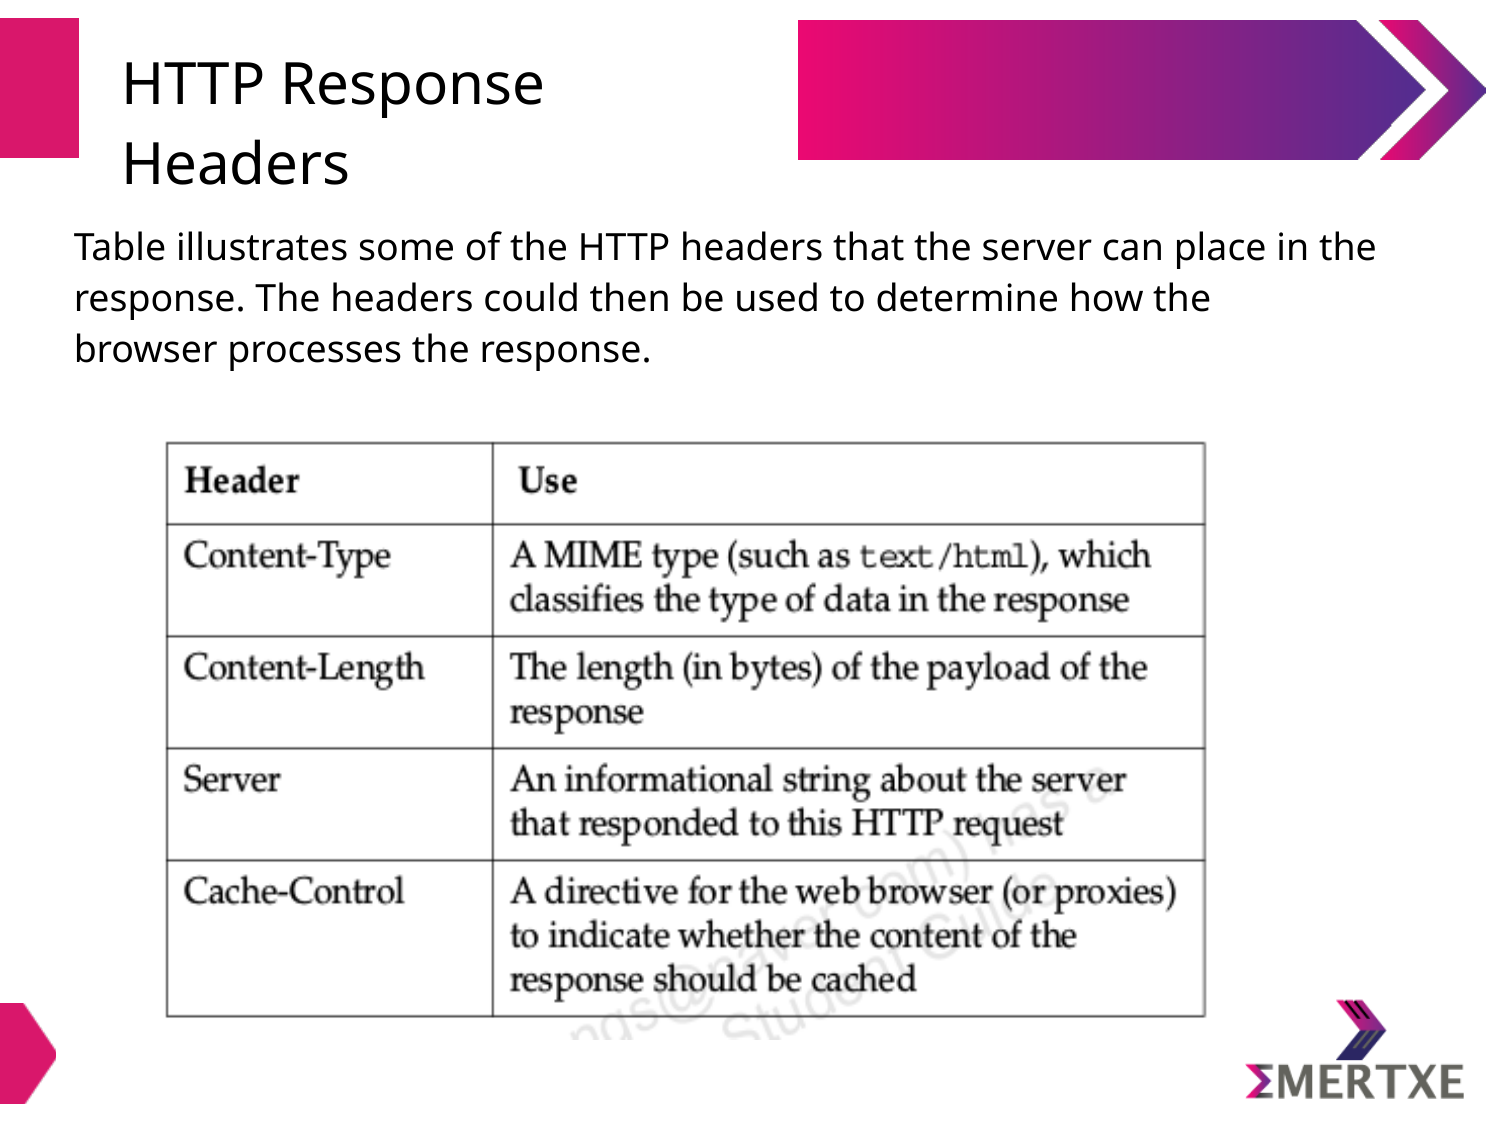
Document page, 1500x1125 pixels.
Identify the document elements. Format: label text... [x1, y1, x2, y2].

text_box Table illustrates some of the HTTP headers that the server can place in the response. The headers could then be used to determine how the browser processes the response. [59, 212, 1441, 360]
text_box HTTP Response Headers [106, 35, 780, 187]
picture [1245, 996, 1465, 1099]
picture [118, 436, 1241, 1040]
picture [798, 20, 1486, 160]
